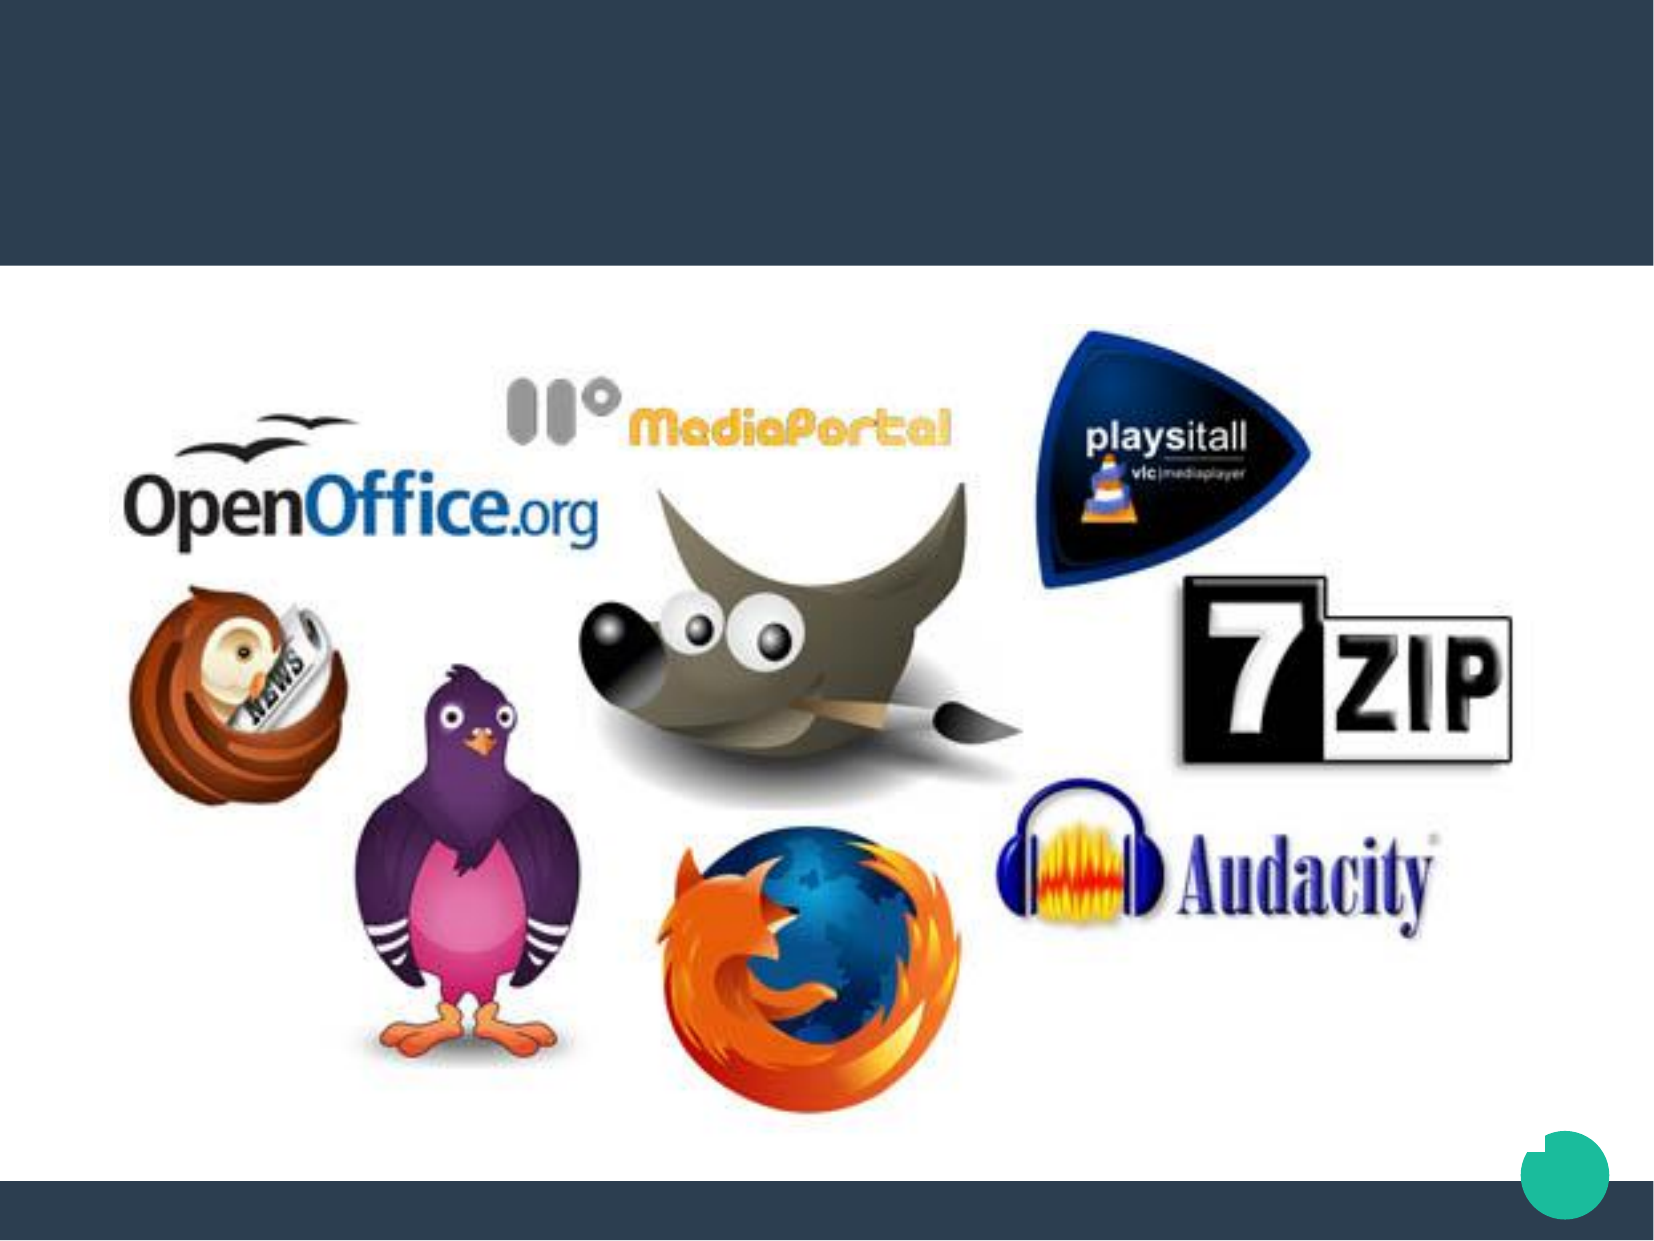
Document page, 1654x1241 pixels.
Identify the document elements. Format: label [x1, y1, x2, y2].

picture [109, 324, 1545, 1152]
